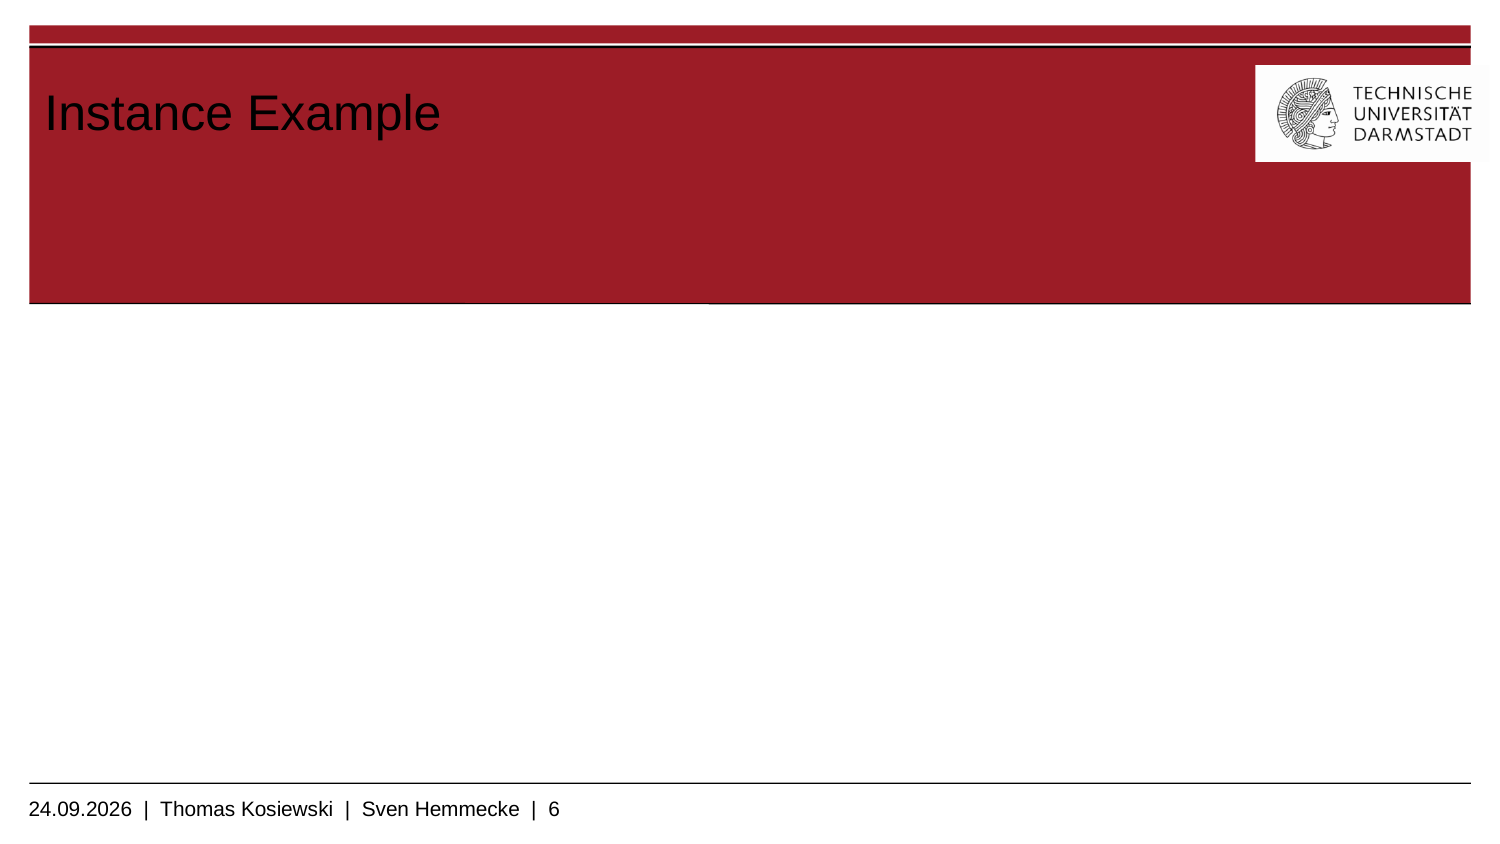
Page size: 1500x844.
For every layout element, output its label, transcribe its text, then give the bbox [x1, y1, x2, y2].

picture [1255, 65, 1490, 162]
title Instance Example [44, 61, 1164, 165]
